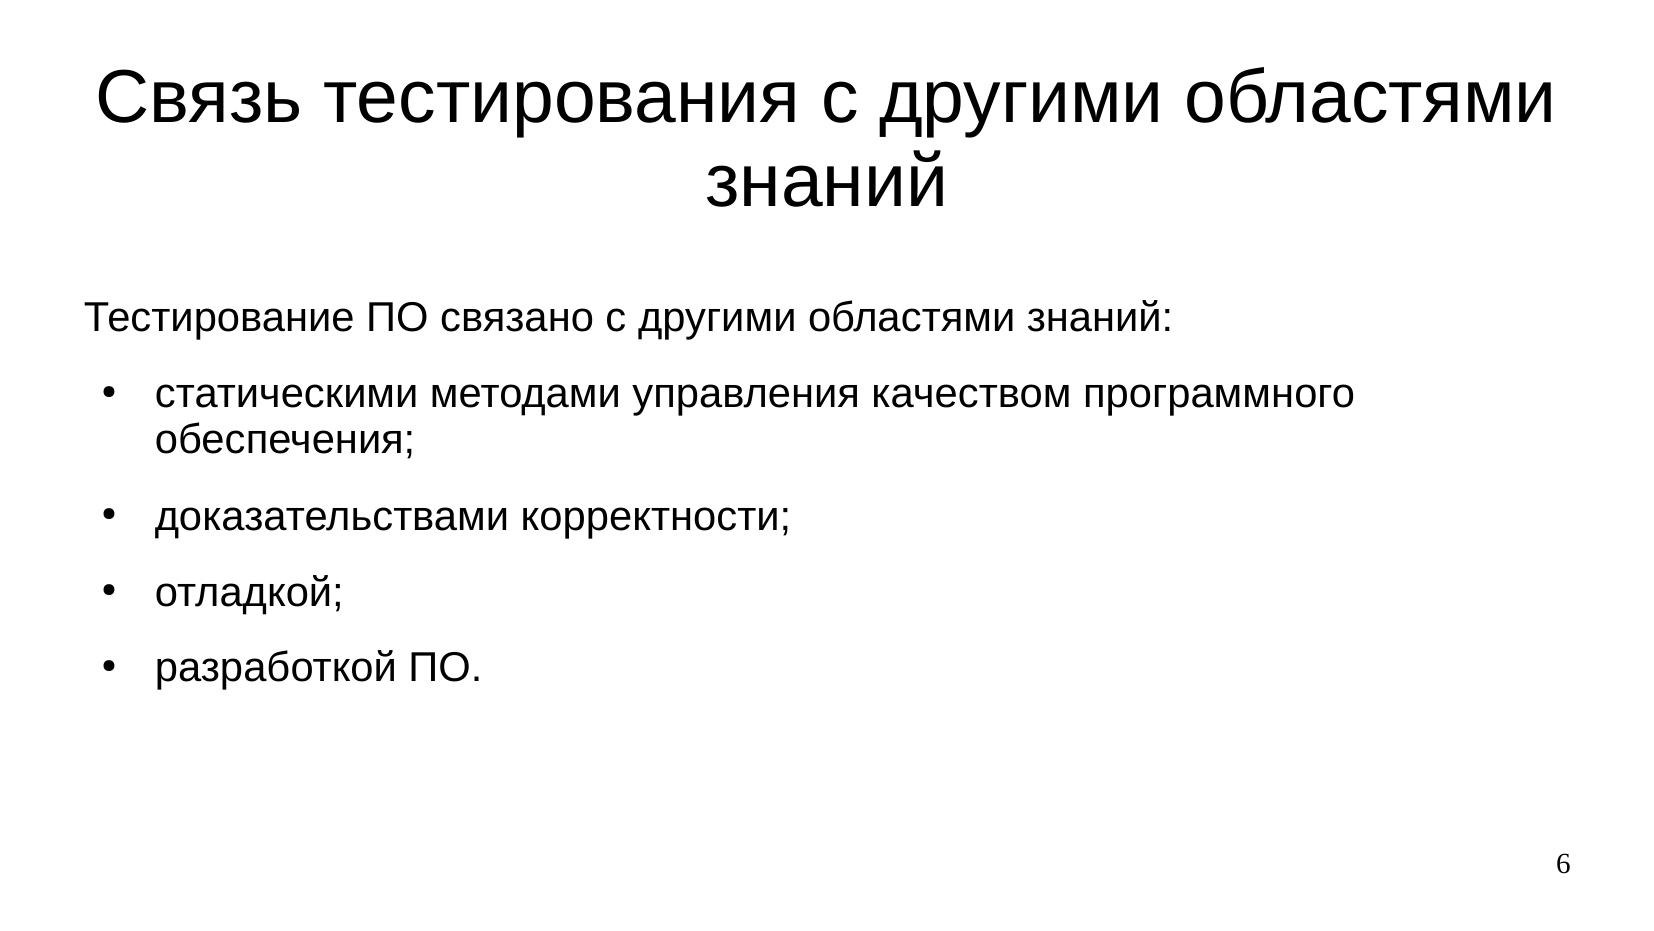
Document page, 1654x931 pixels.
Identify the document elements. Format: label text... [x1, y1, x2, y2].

title Связь тестирования с другими областями знаний [82, 54, 1571, 223]
list Тестирование ПО связано с другими областями знаний: статическими методами управления качеством программного обеспечения; доказательствами корректности; отладкой; разработкой ПО. [83, 293, 1573, 834]
